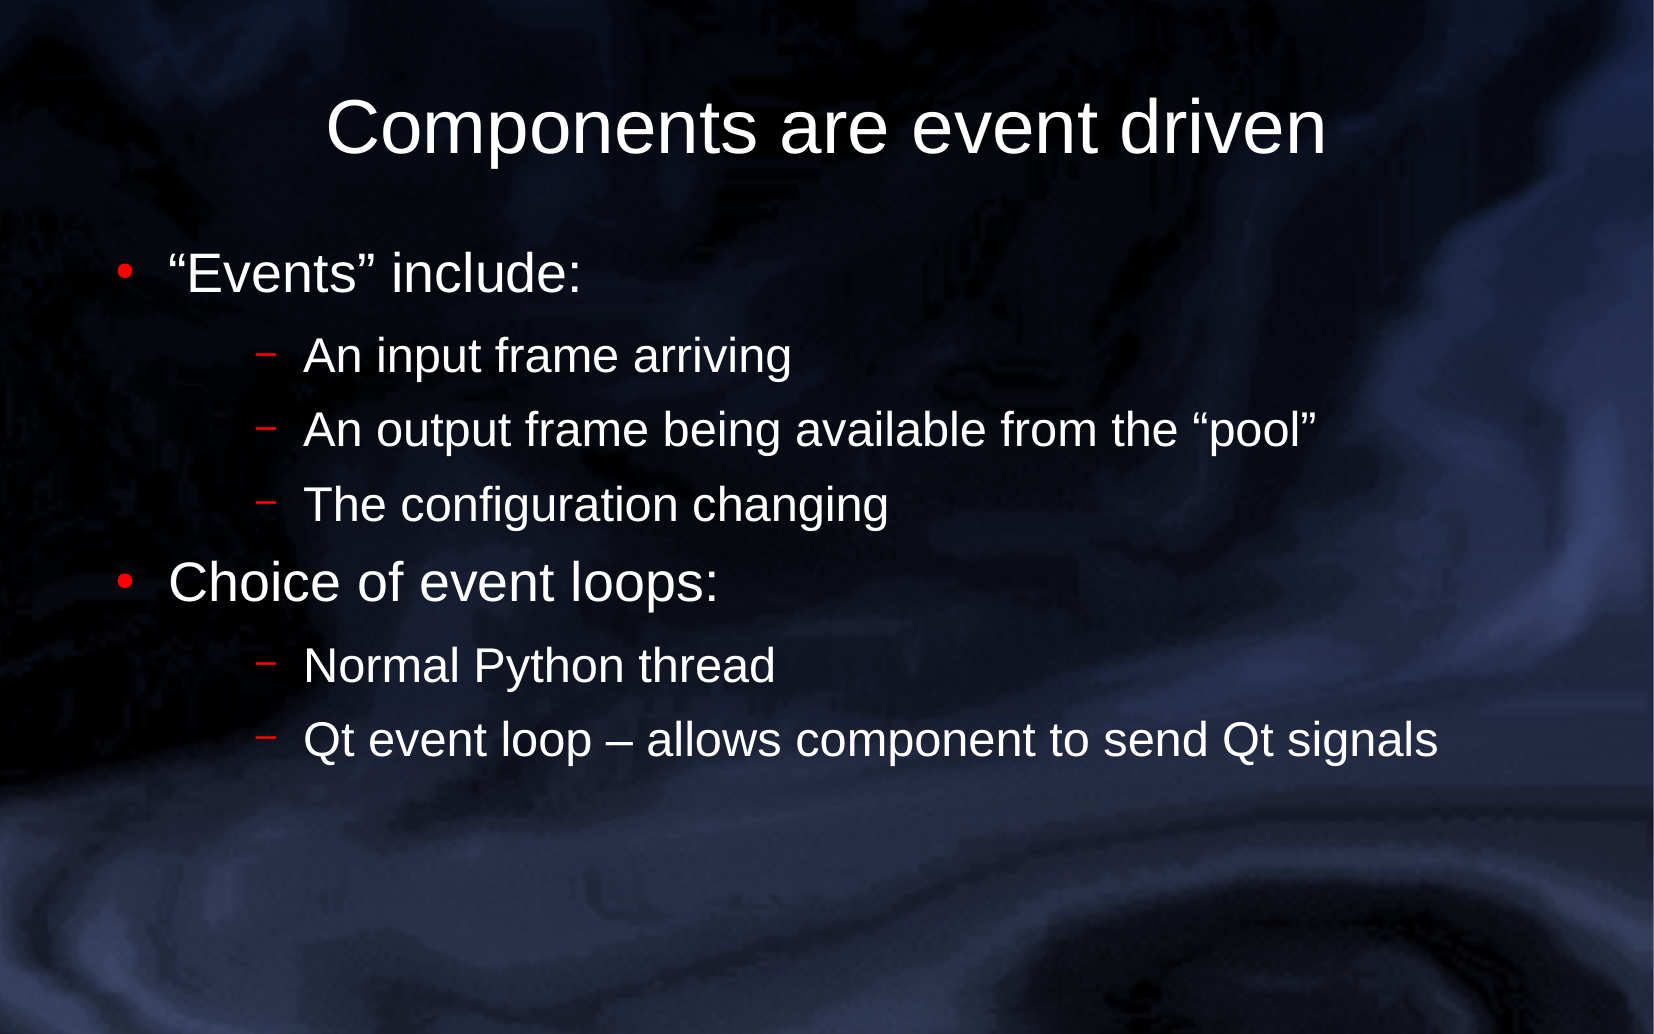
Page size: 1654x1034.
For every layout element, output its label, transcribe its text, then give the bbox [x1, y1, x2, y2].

picture [0, 0, 1654, 1034]
list “Events” include: An input frame arriving An output frame being available from the “pool” The configuration changing Choice of event loops: Normal Python thread Qt event loop – allows component to send Qt signals [82, 241, 1571, 842]
title Components are event driven [82, 41, 1571, 214]
